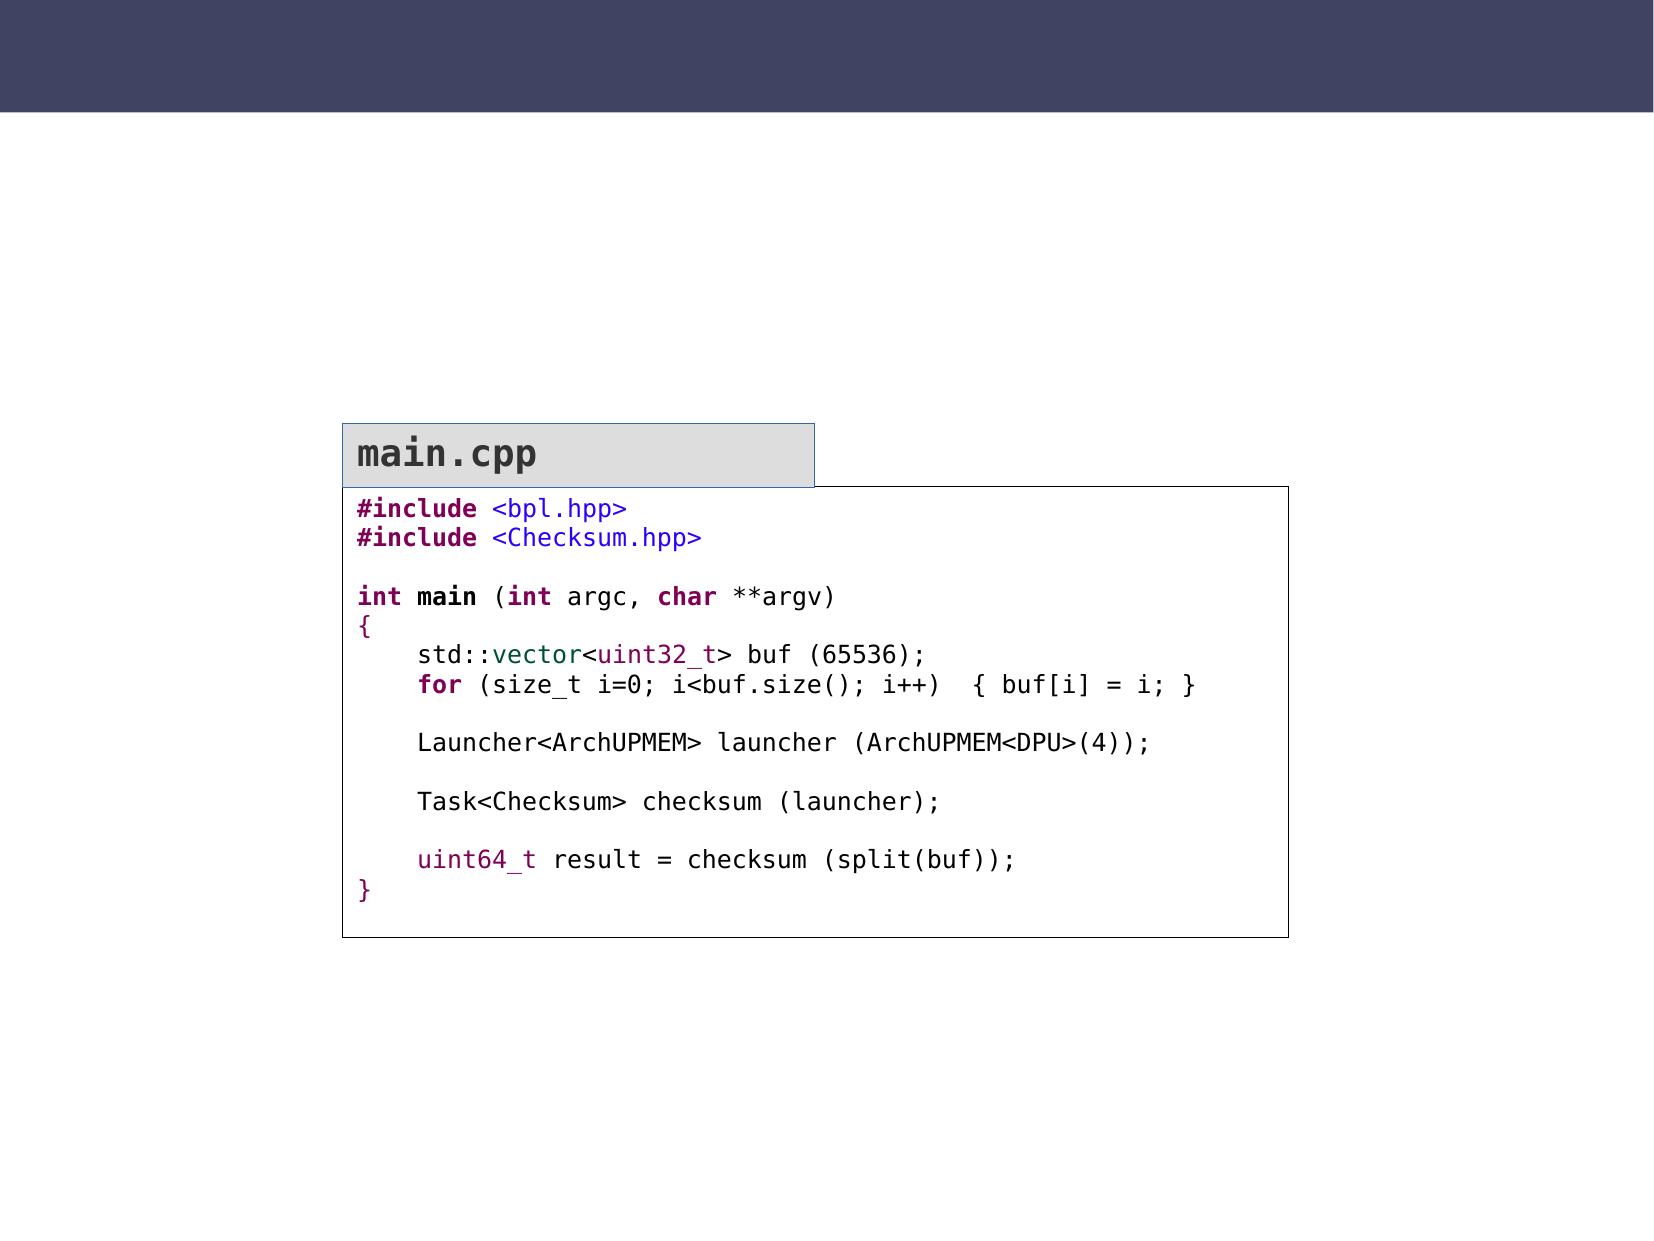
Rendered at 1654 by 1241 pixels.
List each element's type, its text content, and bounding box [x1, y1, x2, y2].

text_box [0, 0, 1654, 113]
text_box #include <bpl.hpp> #include <Checksum.hpp> int main (int argc, char **argv) { std::vector<uint32_t> buf (65536); for (size_t i=0; i<buf.size(); i++) { buf[i] = i; } Launcher<ArchUPMEM> launcher (ArchUPMEM<DPU>(4)); Task<Checksum> checksum (launcher); uint64_t result = checksum (split(buf)); } [342, 486, 1289, 938]
text_box main.cpp [342, 423, 815, 488]
